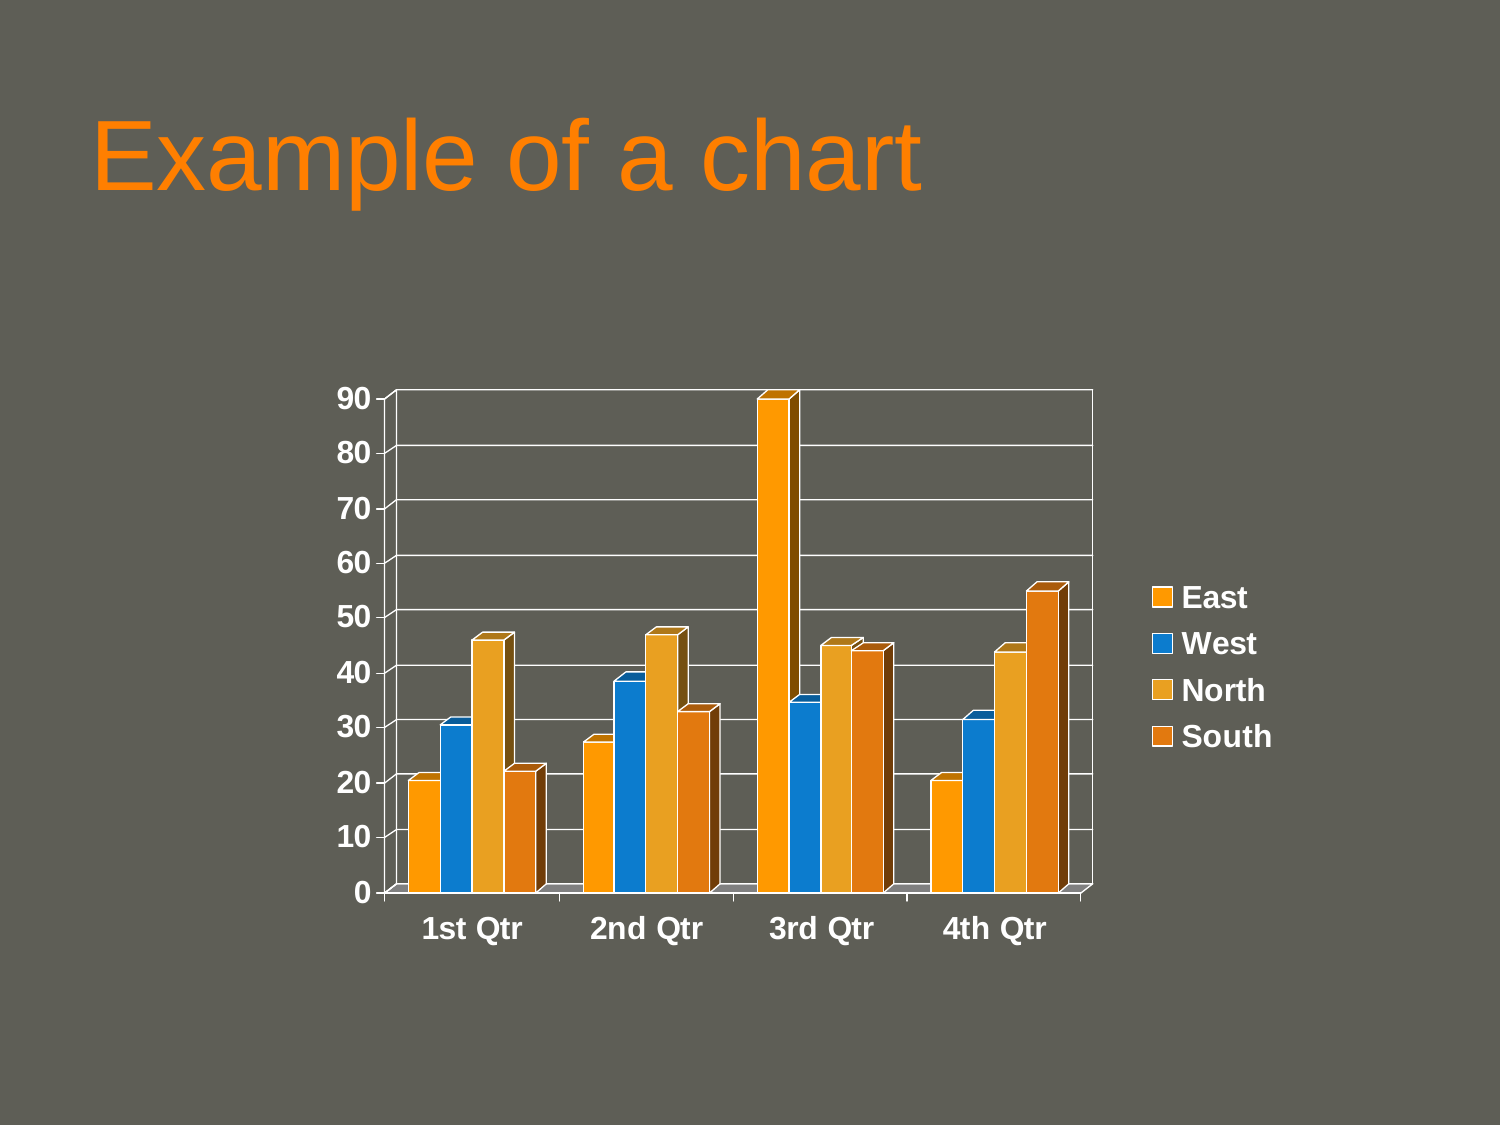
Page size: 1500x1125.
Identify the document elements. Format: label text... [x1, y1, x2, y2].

title Example of a chart [75, 45, 1425, 256]
chart [277, 350, 1294, 981]
picture [277, 350, 1292, 980]
